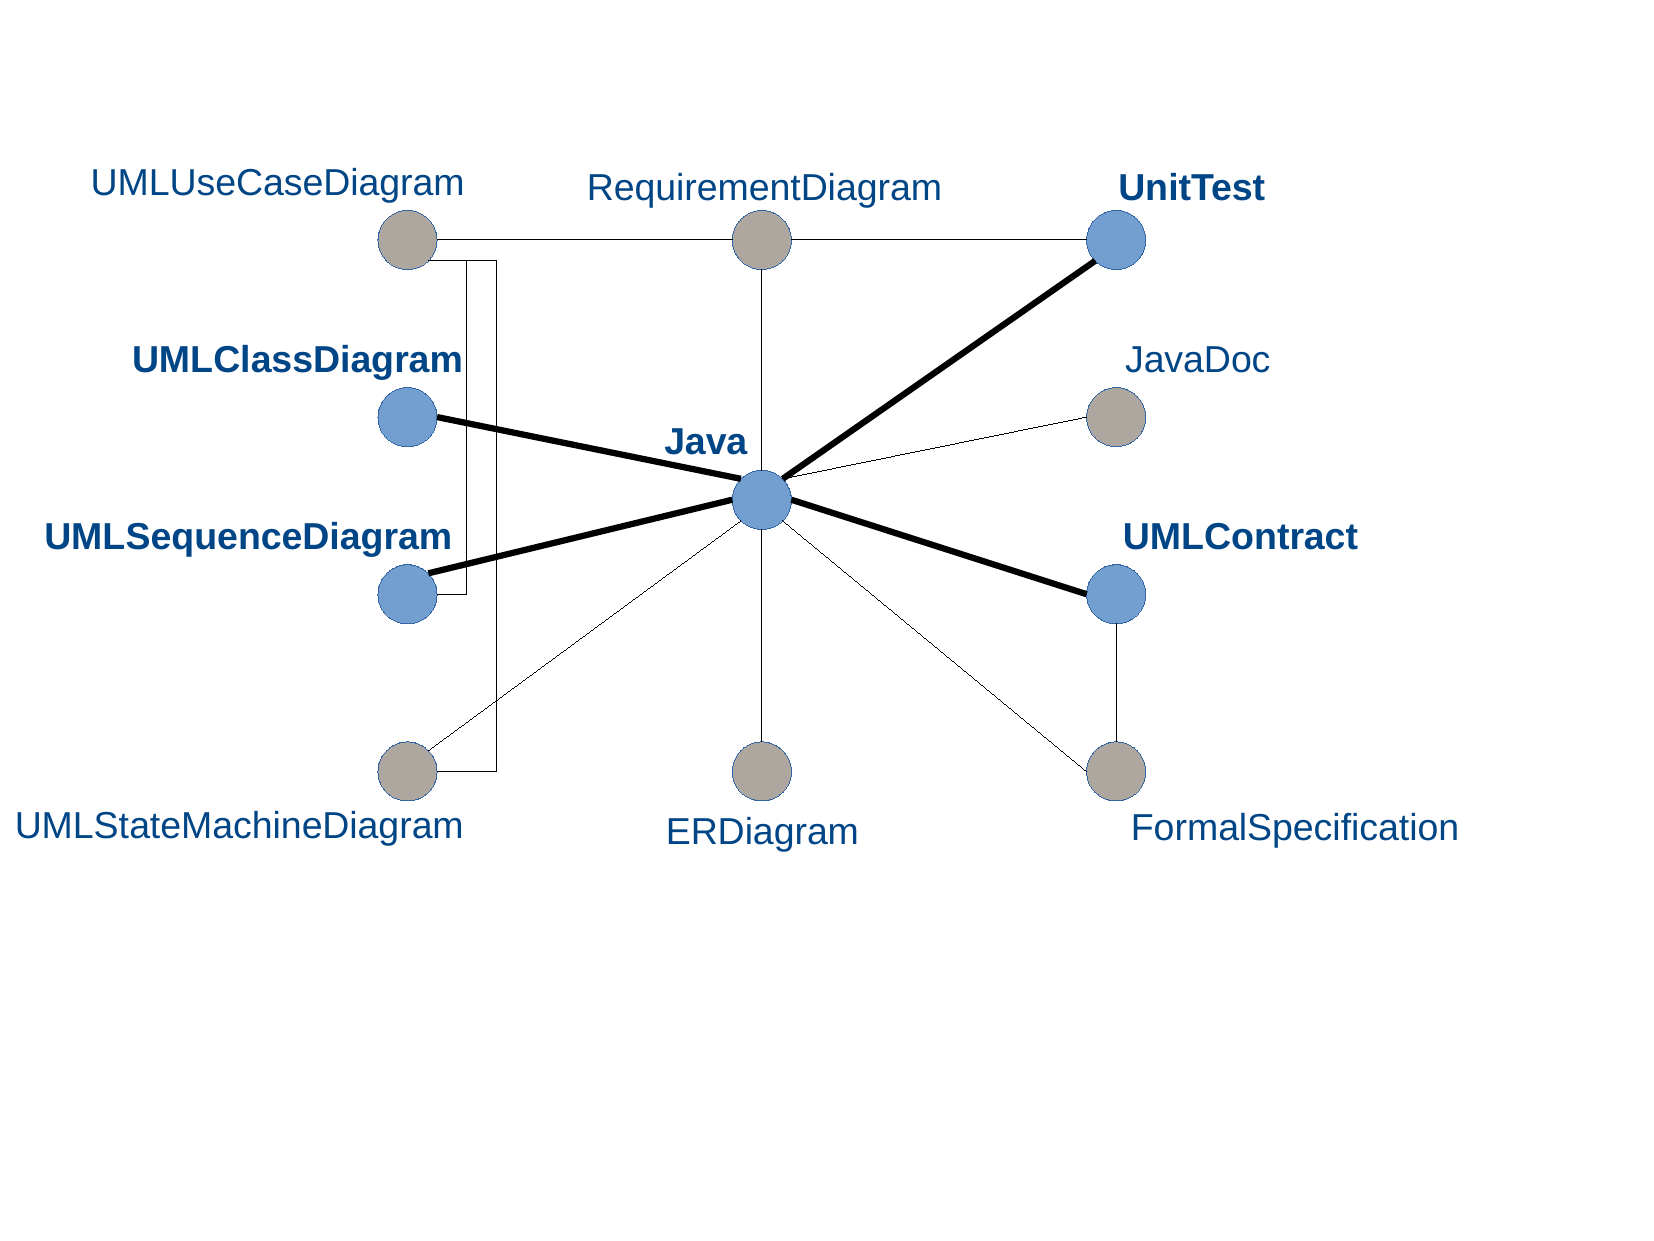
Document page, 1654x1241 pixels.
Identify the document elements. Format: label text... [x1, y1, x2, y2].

text_box Java [649, 413, 761, 471]
text_box ERDiagram [651, 803, 875, 860]
text_box [377, 211, 438, 270]
text_box [1086, 741, 1146, 801]
text_box [732, 741, 792, 801]
text_box [1086, 565, 1146, 624]
text_box [1086, 388, 1146, 447]
text_box [1086, 213, 1146, 270]
text_box FormalSpecification [1116, 799, 1515, 857]
text_box UMLSequenceDiagram [29, 507, 466, 565]
text_box UMLClassDiagram [117, 330, 466, 388]
text_box UMLContract [1108, 507, 1374, 565]
text_box [377, 741, 438, 797]
text_box [377, 565, 438, 624]
text_box JavaDoc [1110, 330, 1288, 388]
text_box UMLUseCaseDiagram [75, 153, 480, 211]
text_box [377, 388, 437, 447]
text_box [732, 470, 792, 530]
text_box RequirementDiagram [572, 159, 957, 217]
text_box UnitTest [1103, 159, 1281, 217]
text_box [732, 217, 792, 270]
text_box UMLStateMachineDiagram [0, 797, 479, 855]
text_box UMLClassDiagram [467, 330, 478, 388]
